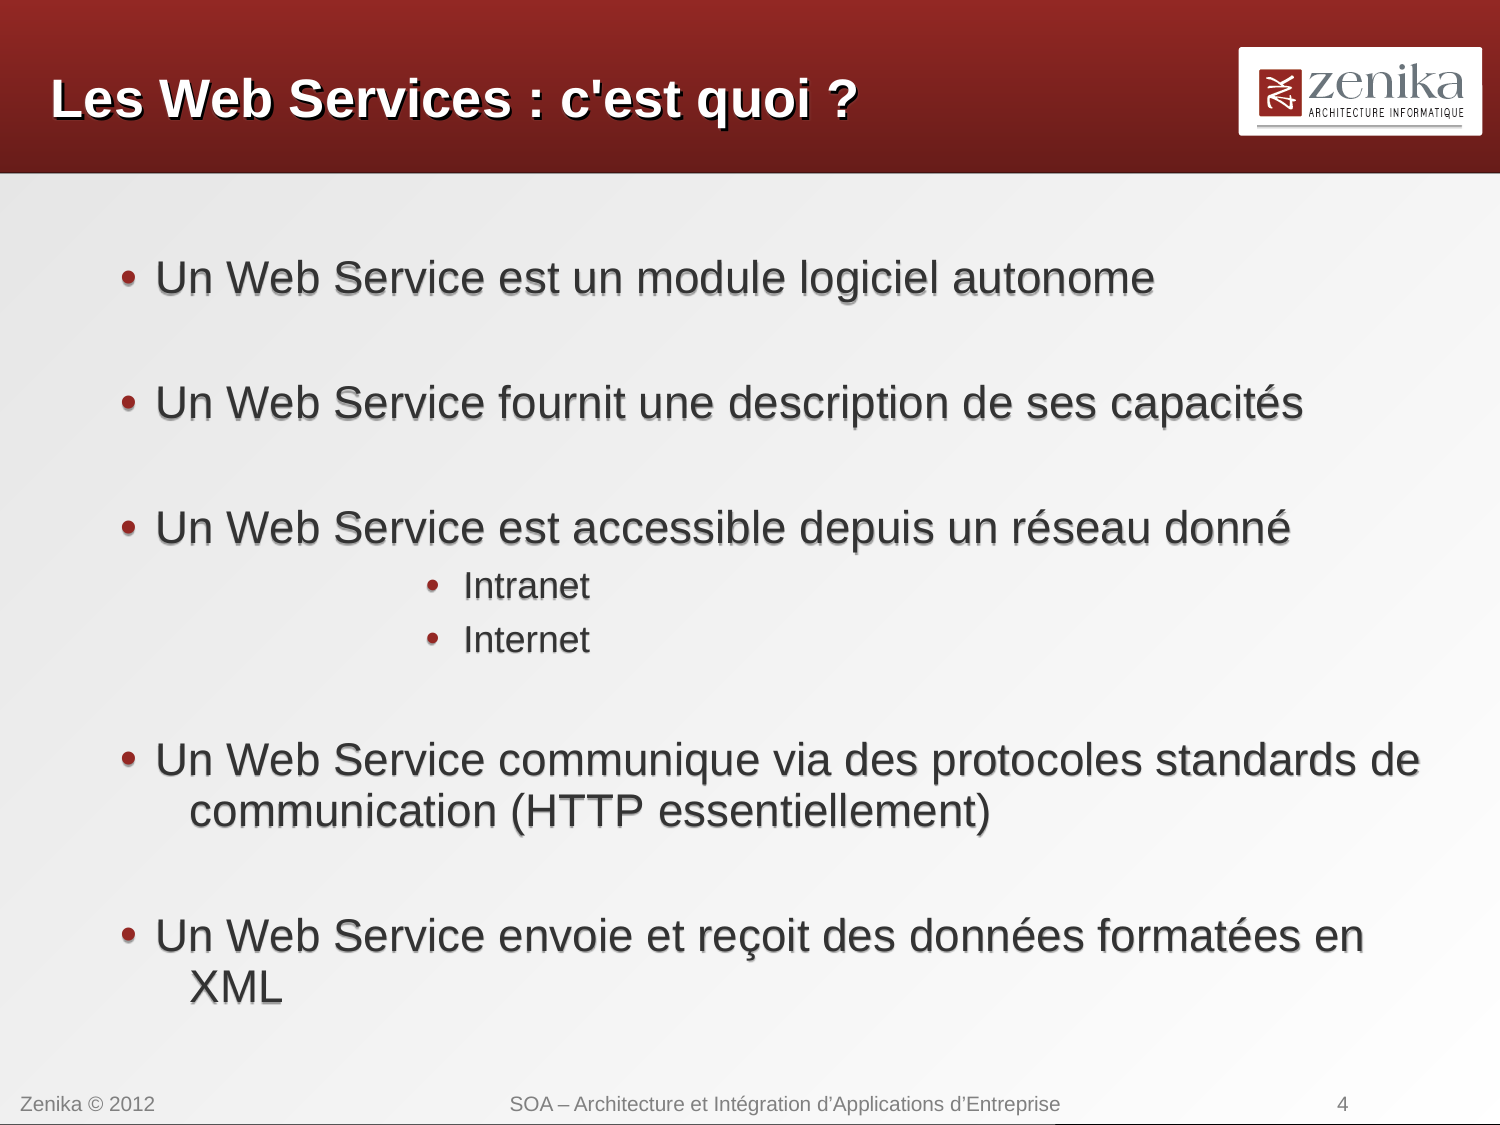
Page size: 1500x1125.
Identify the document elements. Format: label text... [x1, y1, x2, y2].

list Un Web Service est un module logiciel autonome Un Web Service fournit une description de ses capacités Un Web Service est accessible depuis un réseau donné Intranet Internet Un Web Service communique via des protocoles standards de communication (HTTP essentiellement) Un Web Service envoie et reçoit des données formatées en XML [50, 249, 1435, 1079]
title Les Web Services : c'est quoi ? [50, 15, 1206, 180]
